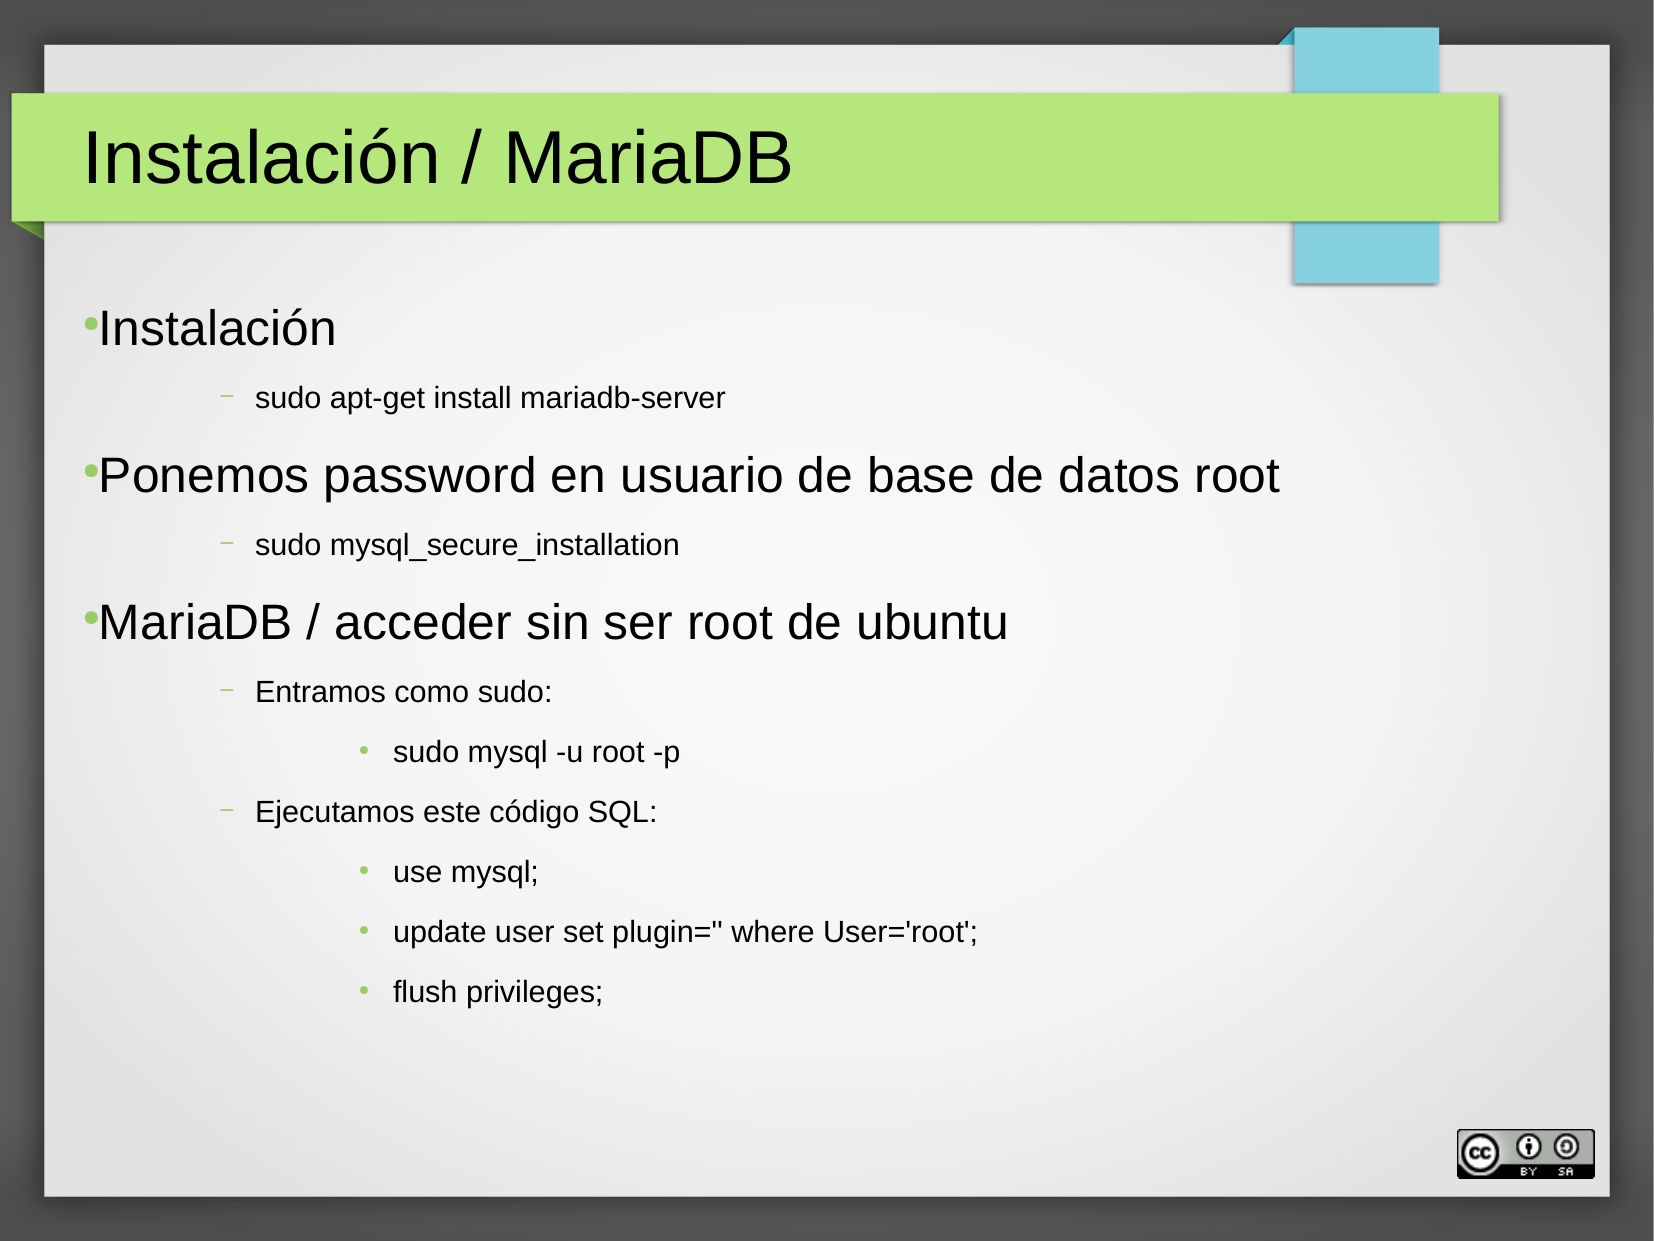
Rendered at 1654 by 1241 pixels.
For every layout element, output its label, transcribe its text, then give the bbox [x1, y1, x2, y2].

title Instalación / MariaDB [82, 94, 1264, 213]
list Instalación sudo apt-get install mariadb-server Ponemos password en usuario de base de datos root sudo mysql_secure_installation MariaDB / acceder sin ser root de ubuntu Entramos como sudo: sudo mysql -u root -p Ejecutamos este código SQL: use mysql; update user set plugin='' where User='root'; flush privileges; [82, 295, 1571, 1015]
picture [0, 0, 1654, 1241]
